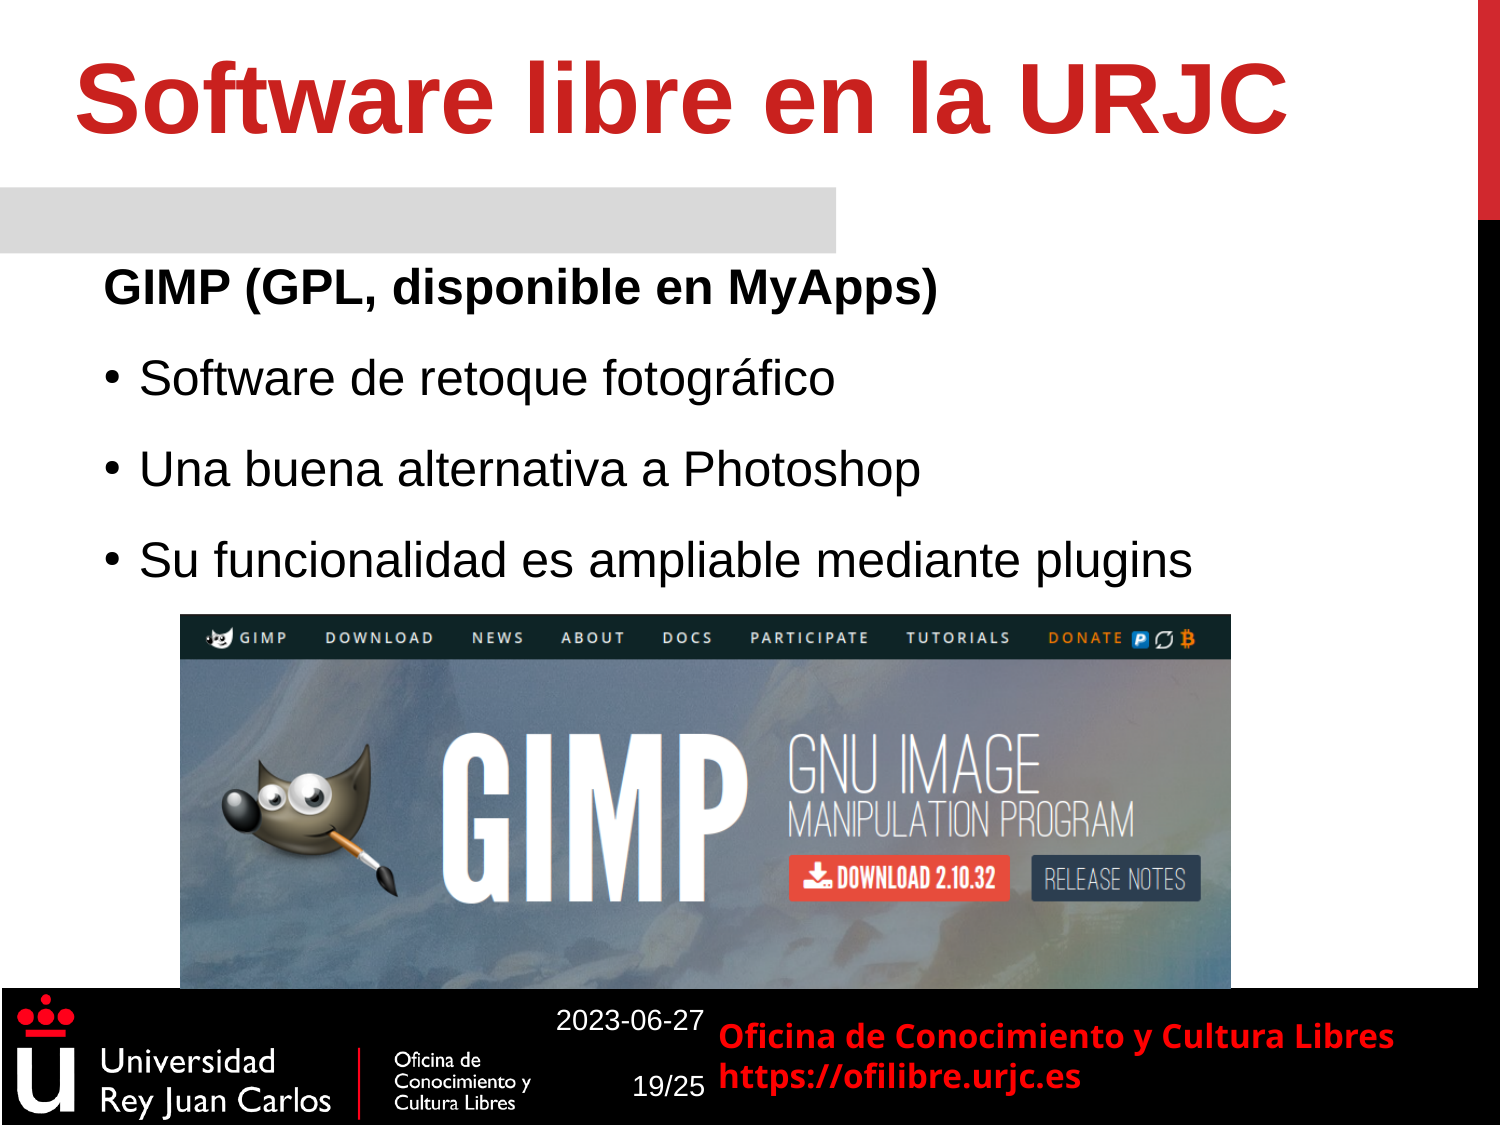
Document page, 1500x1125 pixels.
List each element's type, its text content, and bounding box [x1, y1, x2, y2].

text_box Software libre en la URJC [60, 36, 1396, 275]
text_box GIMP (GPL, disponible en MyApps) Software de retoque fotográfico Una buena alternativa a Photoshop Su funcionalidad es ampliable mediante plugins [88, 251, 1396, 979]
picture [180, 614, 1231, 989]
title [75, 7, 1425, 196]
picture [17, 994, 531, 1120]
